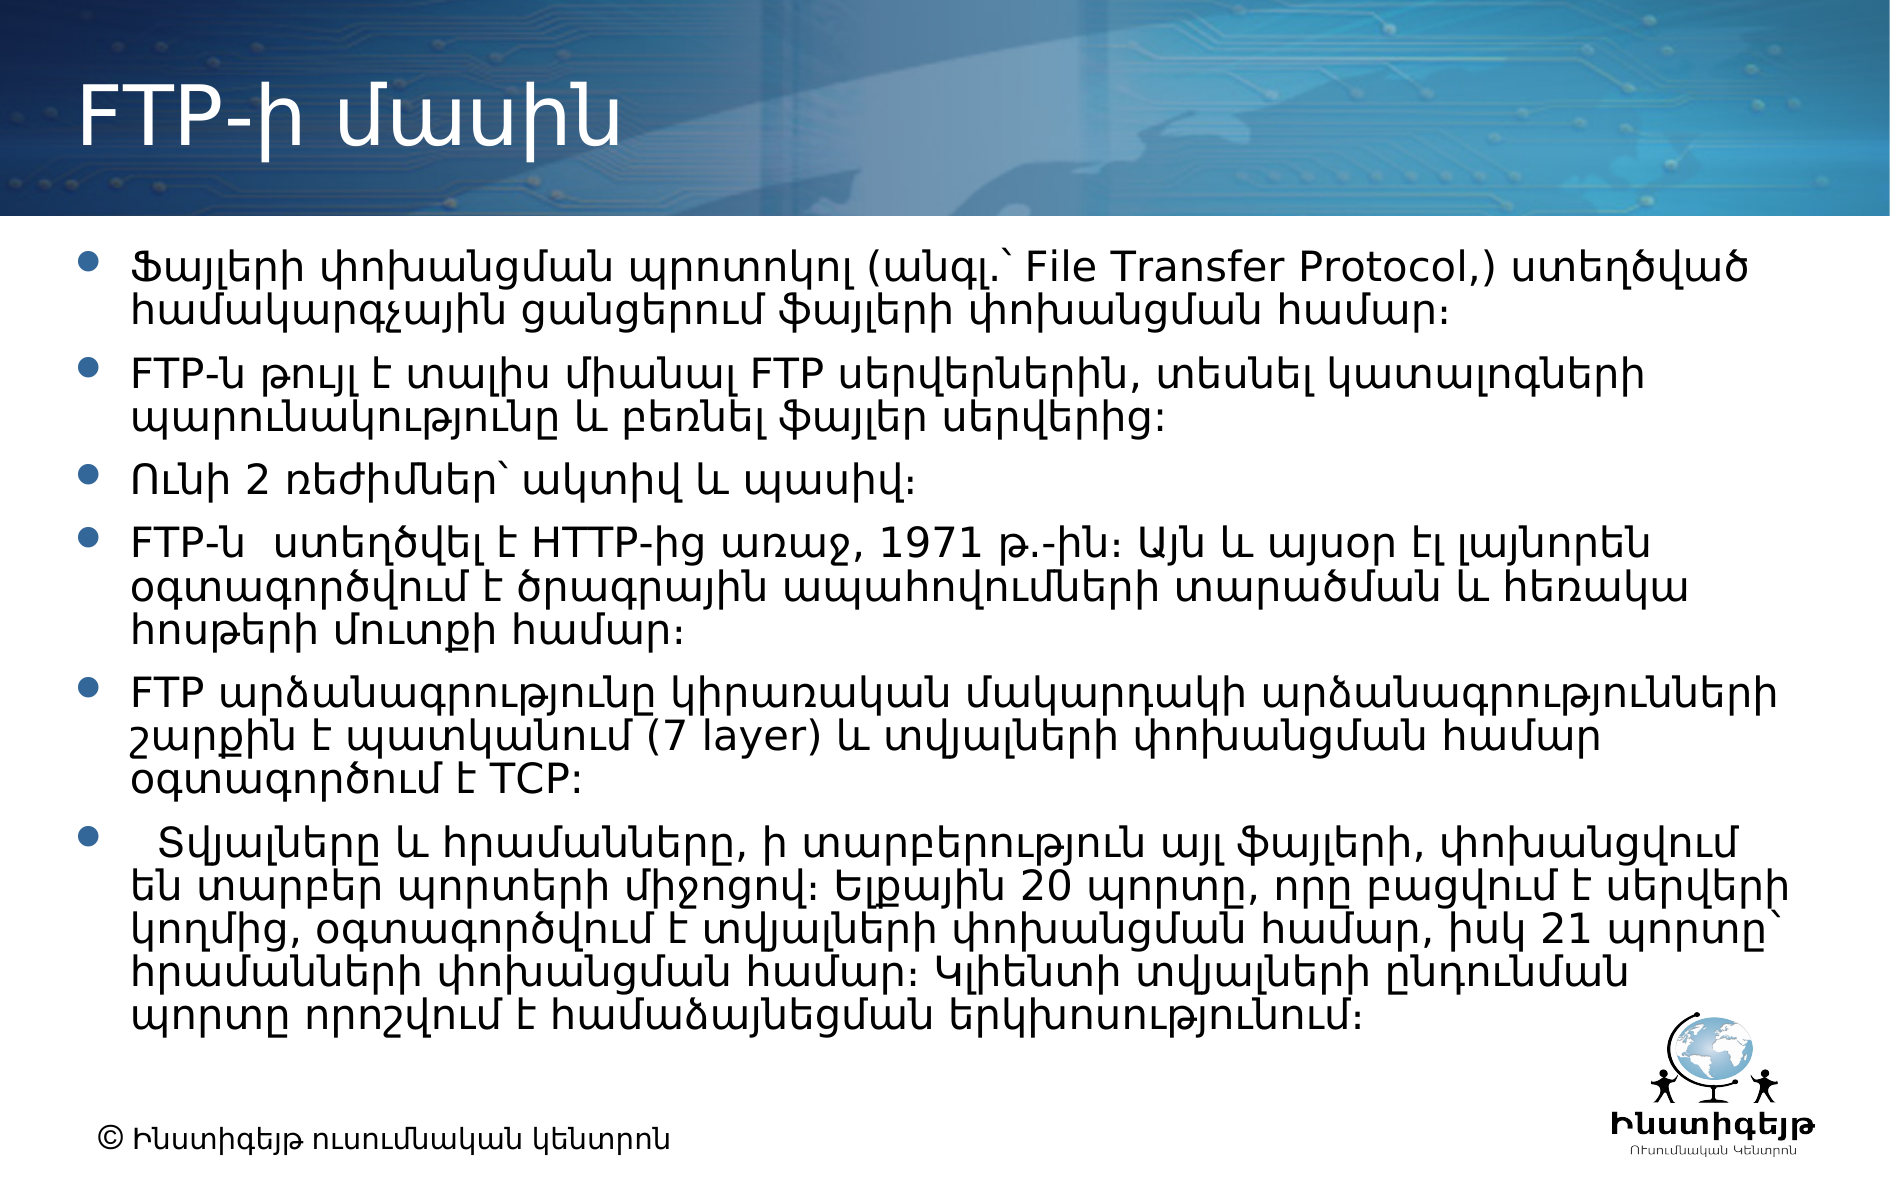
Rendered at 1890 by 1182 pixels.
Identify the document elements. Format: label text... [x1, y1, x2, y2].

picture [0, 0, 1890, 216]
picture [1612, 1012, 1815, 1157]
list Ֆայլերի փոխանցման պրոտոկոլ (անգլ.՝ File Transfer Protocol,) ստեղծված համակարգչային ցանցերում ֆայլերի փոխանցման համար։ FTP-ն թույլ է տալիս միանալ FTP սերվերներին, տեսնել կատալոգների պարունակությունը և բեռնել ֆայլեր սերվերից: Ունի 2 ռեժիմներ՝ ակտիվ և պասիվ։ FTP-ն ստեղծվել է HTTP-ից առաջ, 1971 թ.-ին։ Այն և այսօր էլ լայնորեն օգտագործվում է ծրագրային ապահովումների տարածման և հեռակա հոսթերի մուտքի համար։ FTP արձանագրությունը կիրառական մակարդակի արձանագրությունների շարքին է պատկանում (7 layer) և տվյալների փոխանցման համար օգտագործում է TCP: Տվյալները և հրամանները, ի տարբերություն այլ ֆայլերի, փոխանցվում են տարբեր պորտերի միջոցով։ Ելքային 20 պորտը, որը բացվում է սերվերի կողմից, օգտագործվում է տվյալների փոխանցման համար, իսկ 21 պորտը` հրամանների փոխանցման համար։ Կլիենտի տվյալների ընդունման պորտը որոշվում է համաձայնեցման երկխոսությունում։ [75, 247, 1801, 274]
